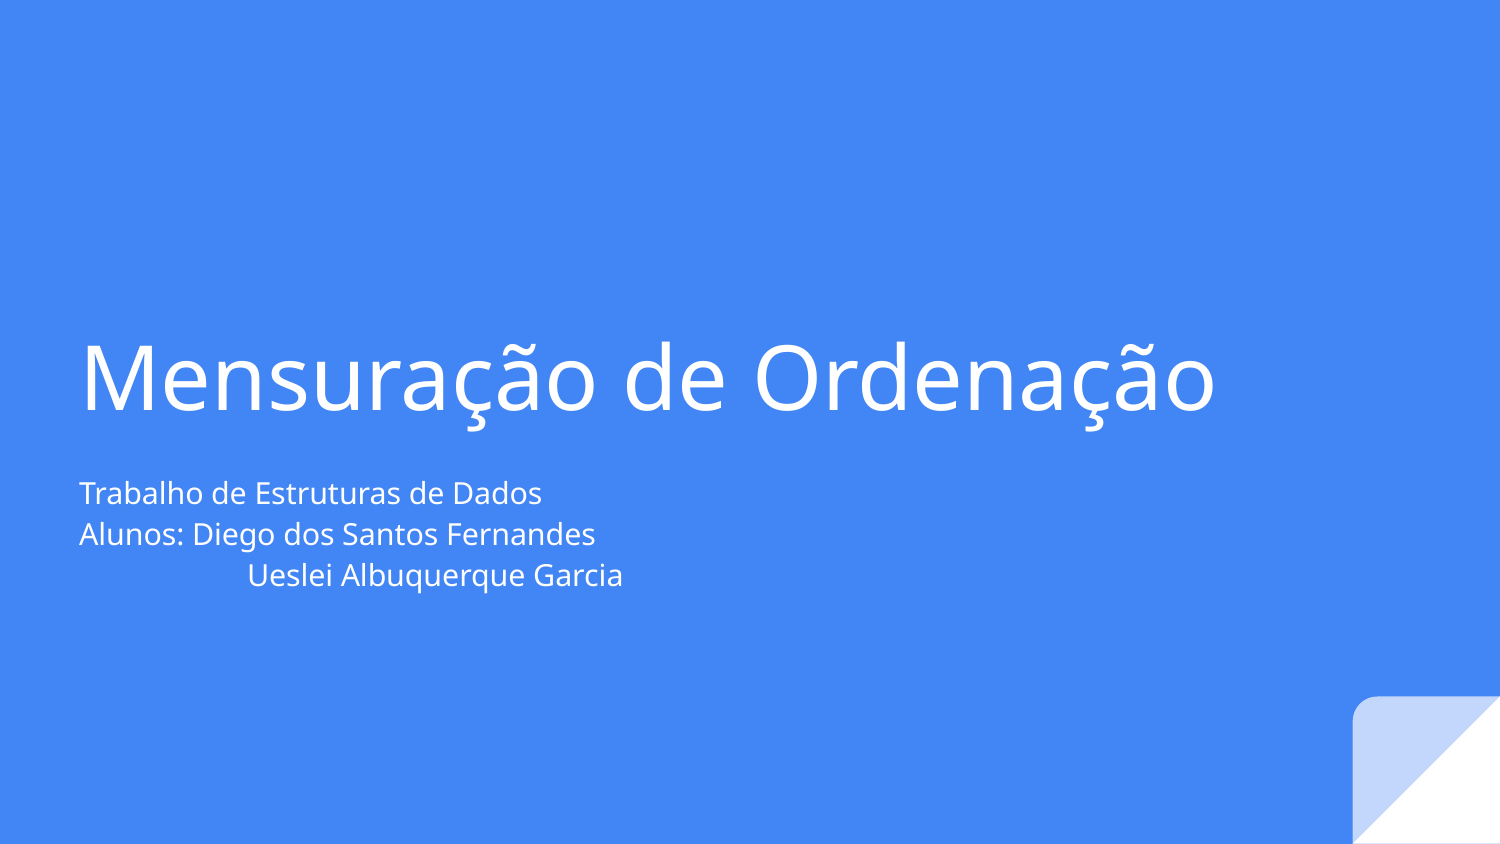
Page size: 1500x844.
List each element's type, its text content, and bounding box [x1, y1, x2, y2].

title Mensuração de Ordenação [64, 298, 1413, 452]
subtitle Trabalho de Estruturas de Dados Alunos: Diego dos Santos Fernandes Ueslei Albuquerque Garcia [64, 457, 1413, 611]
